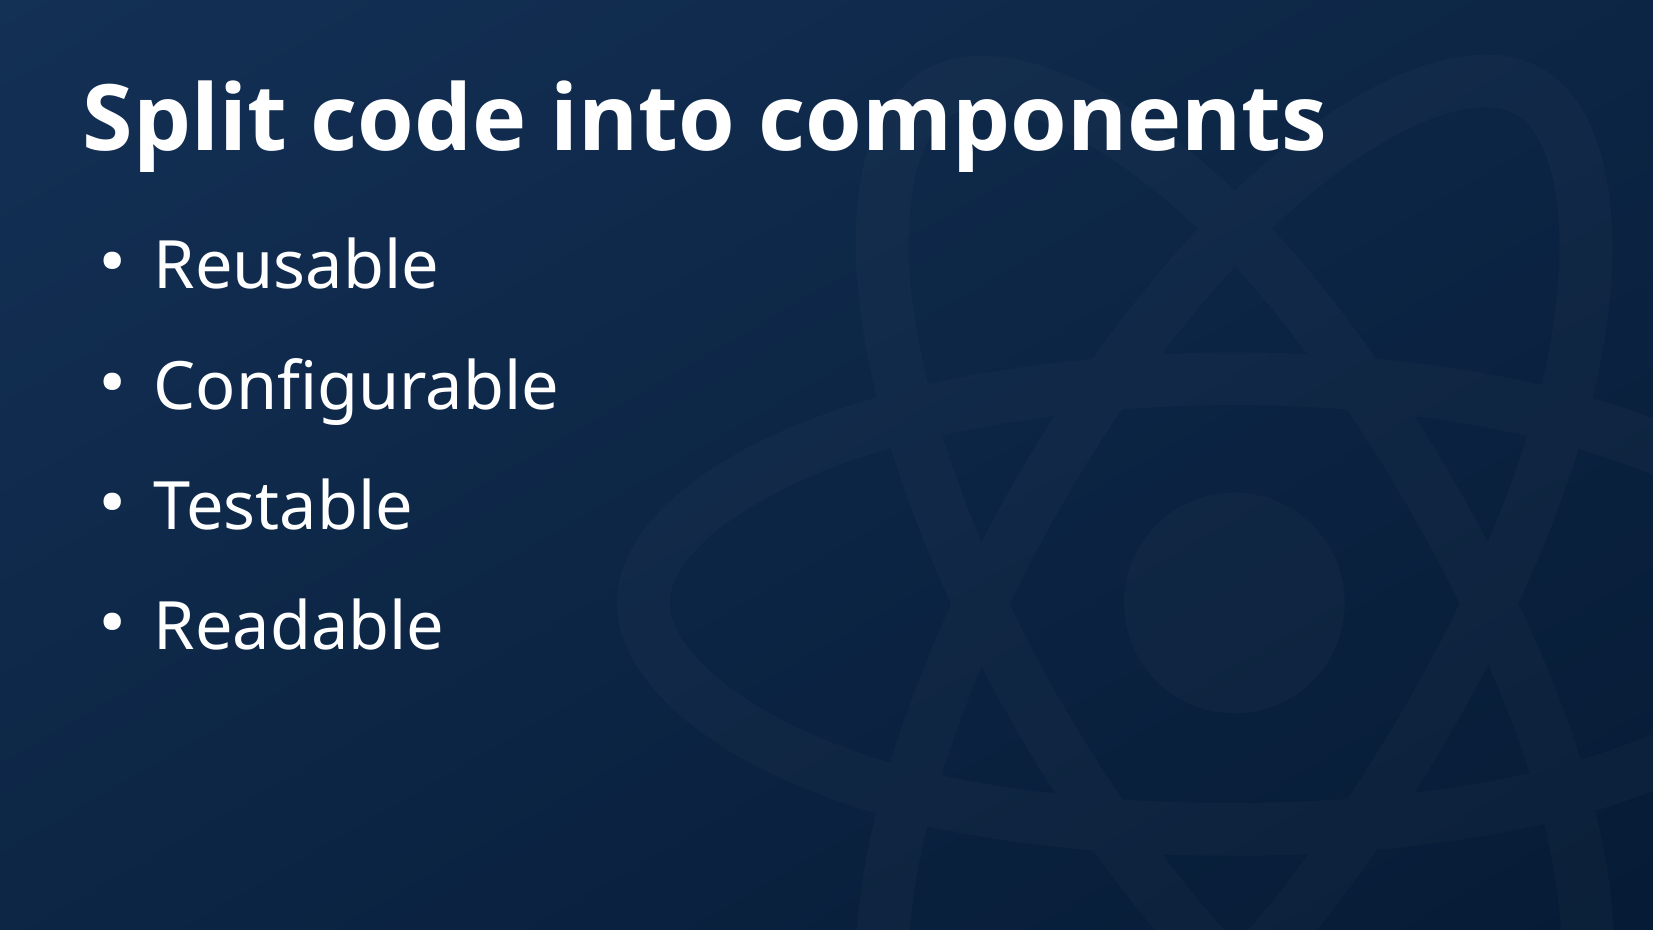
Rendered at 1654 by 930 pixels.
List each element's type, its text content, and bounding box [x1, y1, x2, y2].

list Reusable Configurable Testable Readable [82, 217, 1571, 757]
title Split code into components [82, 37, 1571, 193]
